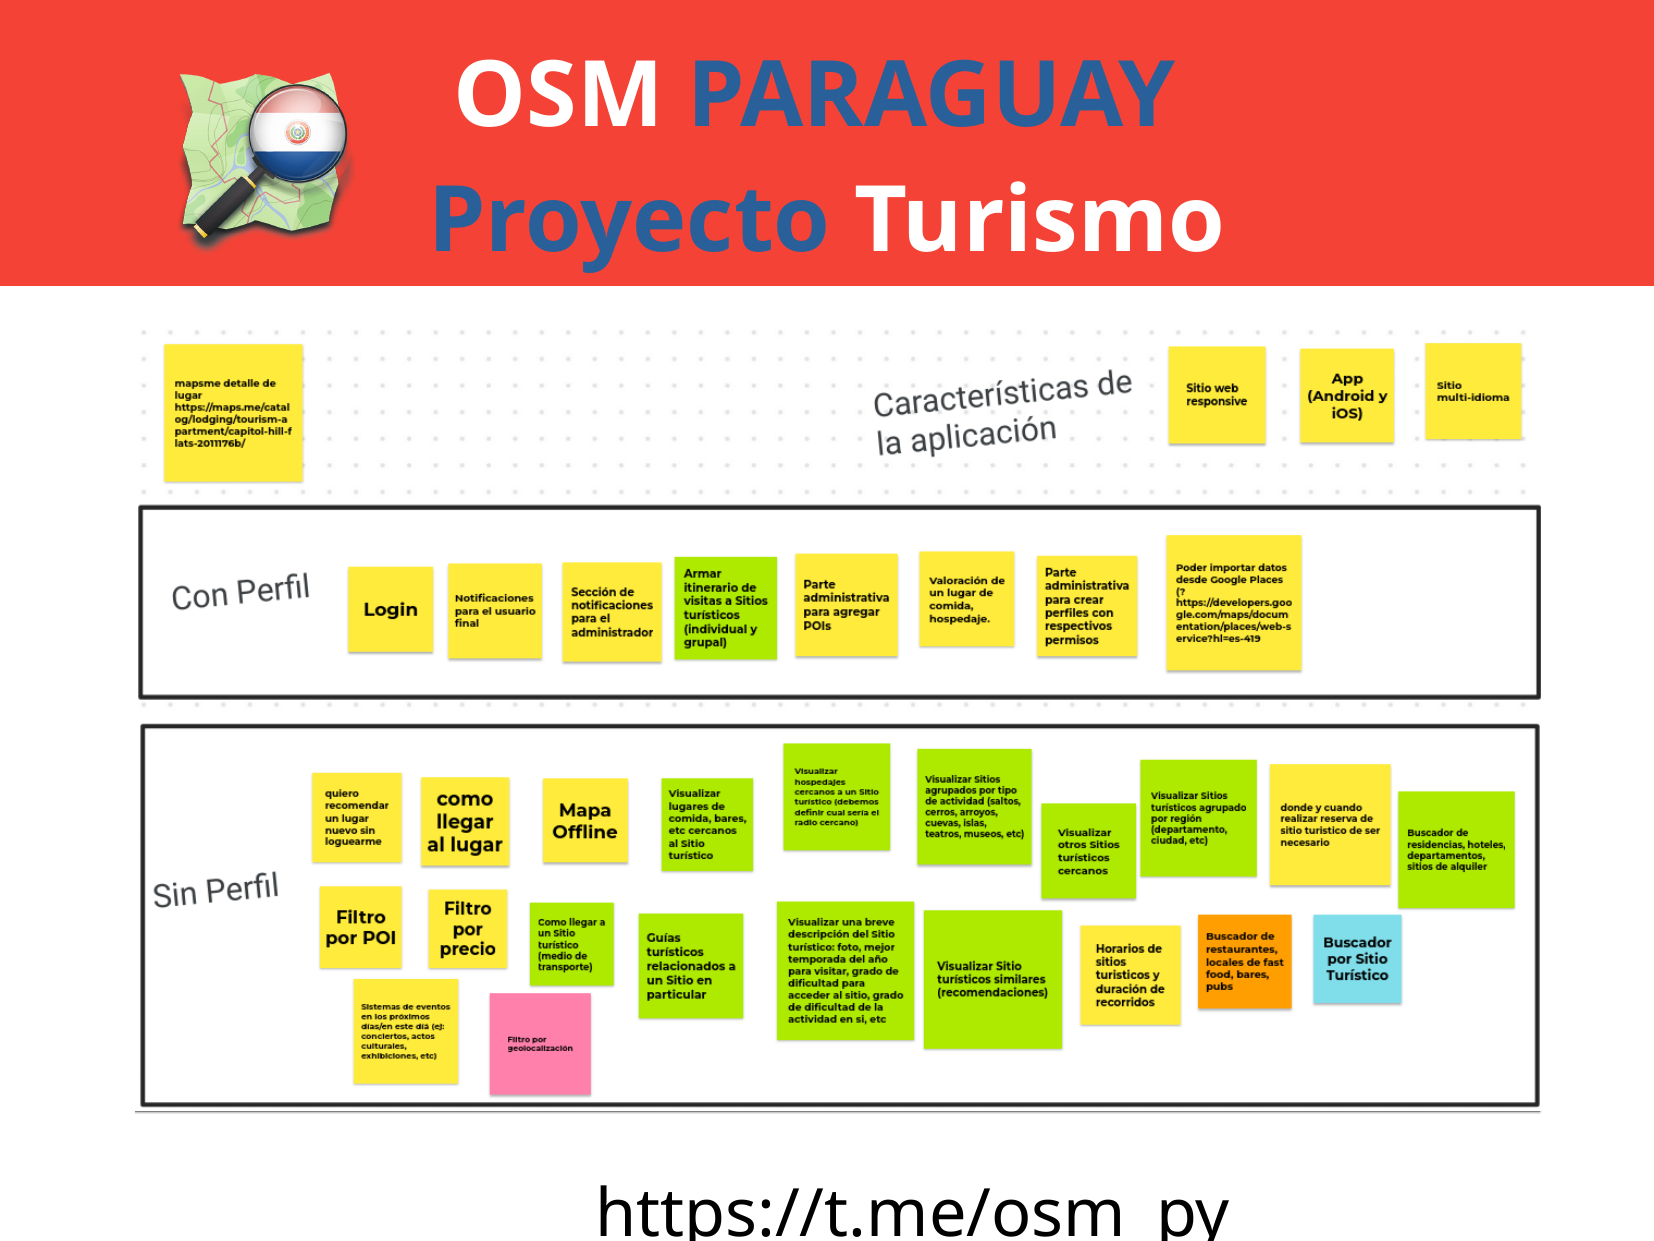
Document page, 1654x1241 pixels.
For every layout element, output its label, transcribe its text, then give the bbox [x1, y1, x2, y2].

title OSM PARAGUAY Proyecto Turismo [82, 45, 1571, 261]
subtitle https://t.me/osm_py [240, 570, 1586, 1216]
picture [165, 59, 361, 256]
picture [135, 329, 1542, 1111]
